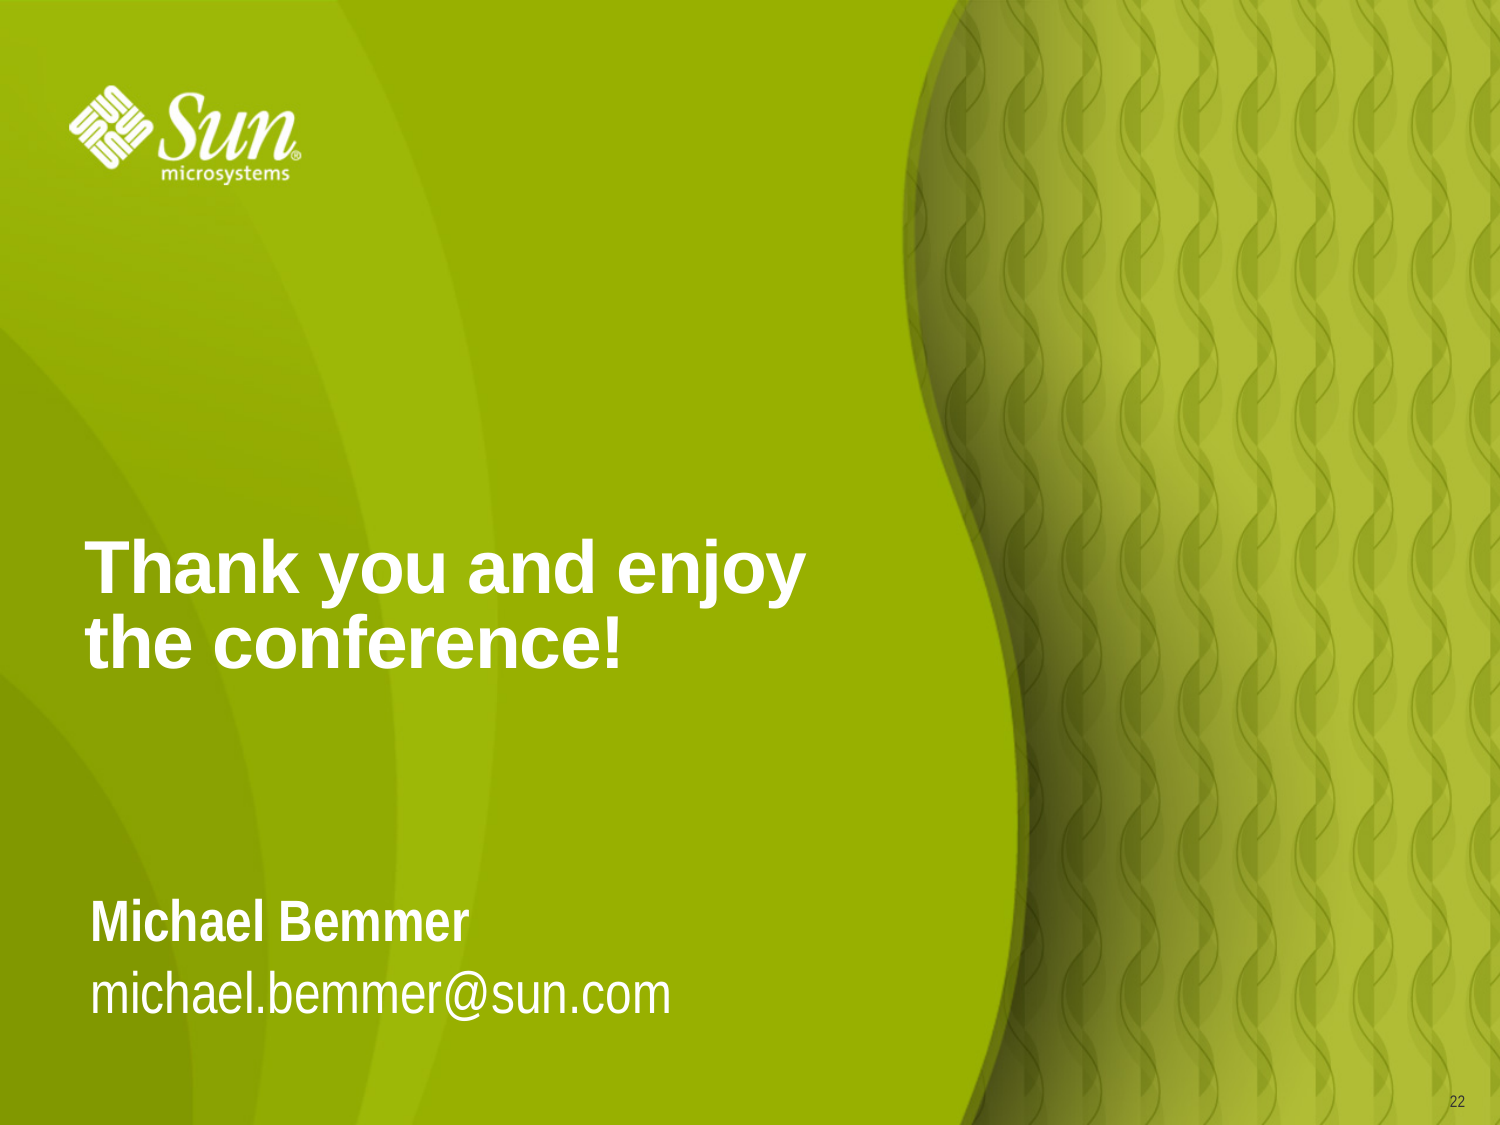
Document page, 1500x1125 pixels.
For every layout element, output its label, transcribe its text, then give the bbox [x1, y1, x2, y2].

text_box <number> [1368, 1081, 1466, 1125]
list Michael Bemmer michael.bemmer@sun.com [90, 896, 1080, 1099]
picture [0, 0, 1500, 1125]
title Thank you and enjoy the conference! [84, 373, 904, 684]
